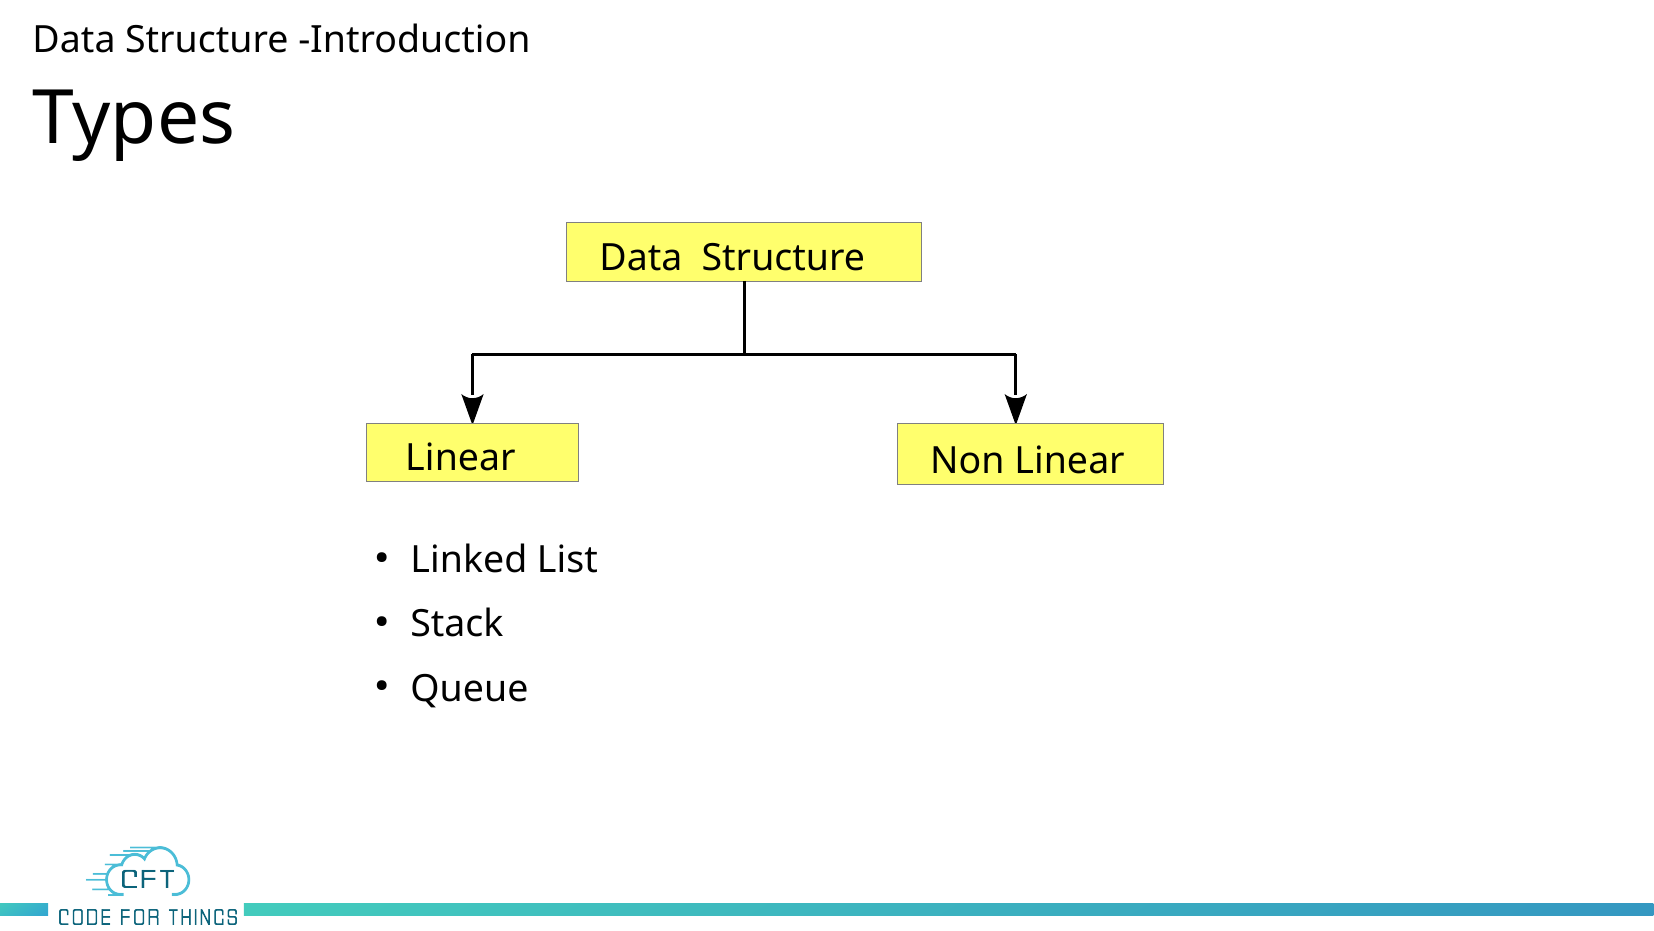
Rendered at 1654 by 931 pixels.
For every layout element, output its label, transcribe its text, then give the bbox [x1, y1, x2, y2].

text_box Linked List Stack Queue [360, 525, 632, 697]
text_box [570, 423, 579, 482]
text_box [566, 222, 743, 282]
text_box [746, 222, 922, 282]
text_box [366, 423, 370, 482]
title Data Structure -Introduction Types [32, 12, 1184, 166]
text_box [897, 423, 1164, 485]
text_box Linear [370, 423, 570, 482]
text_box Non Linear [915, 425, 1152, 485]
text_box Data Structure [584, 222, 916, 281]
picture [59, 846, 237, 925]
